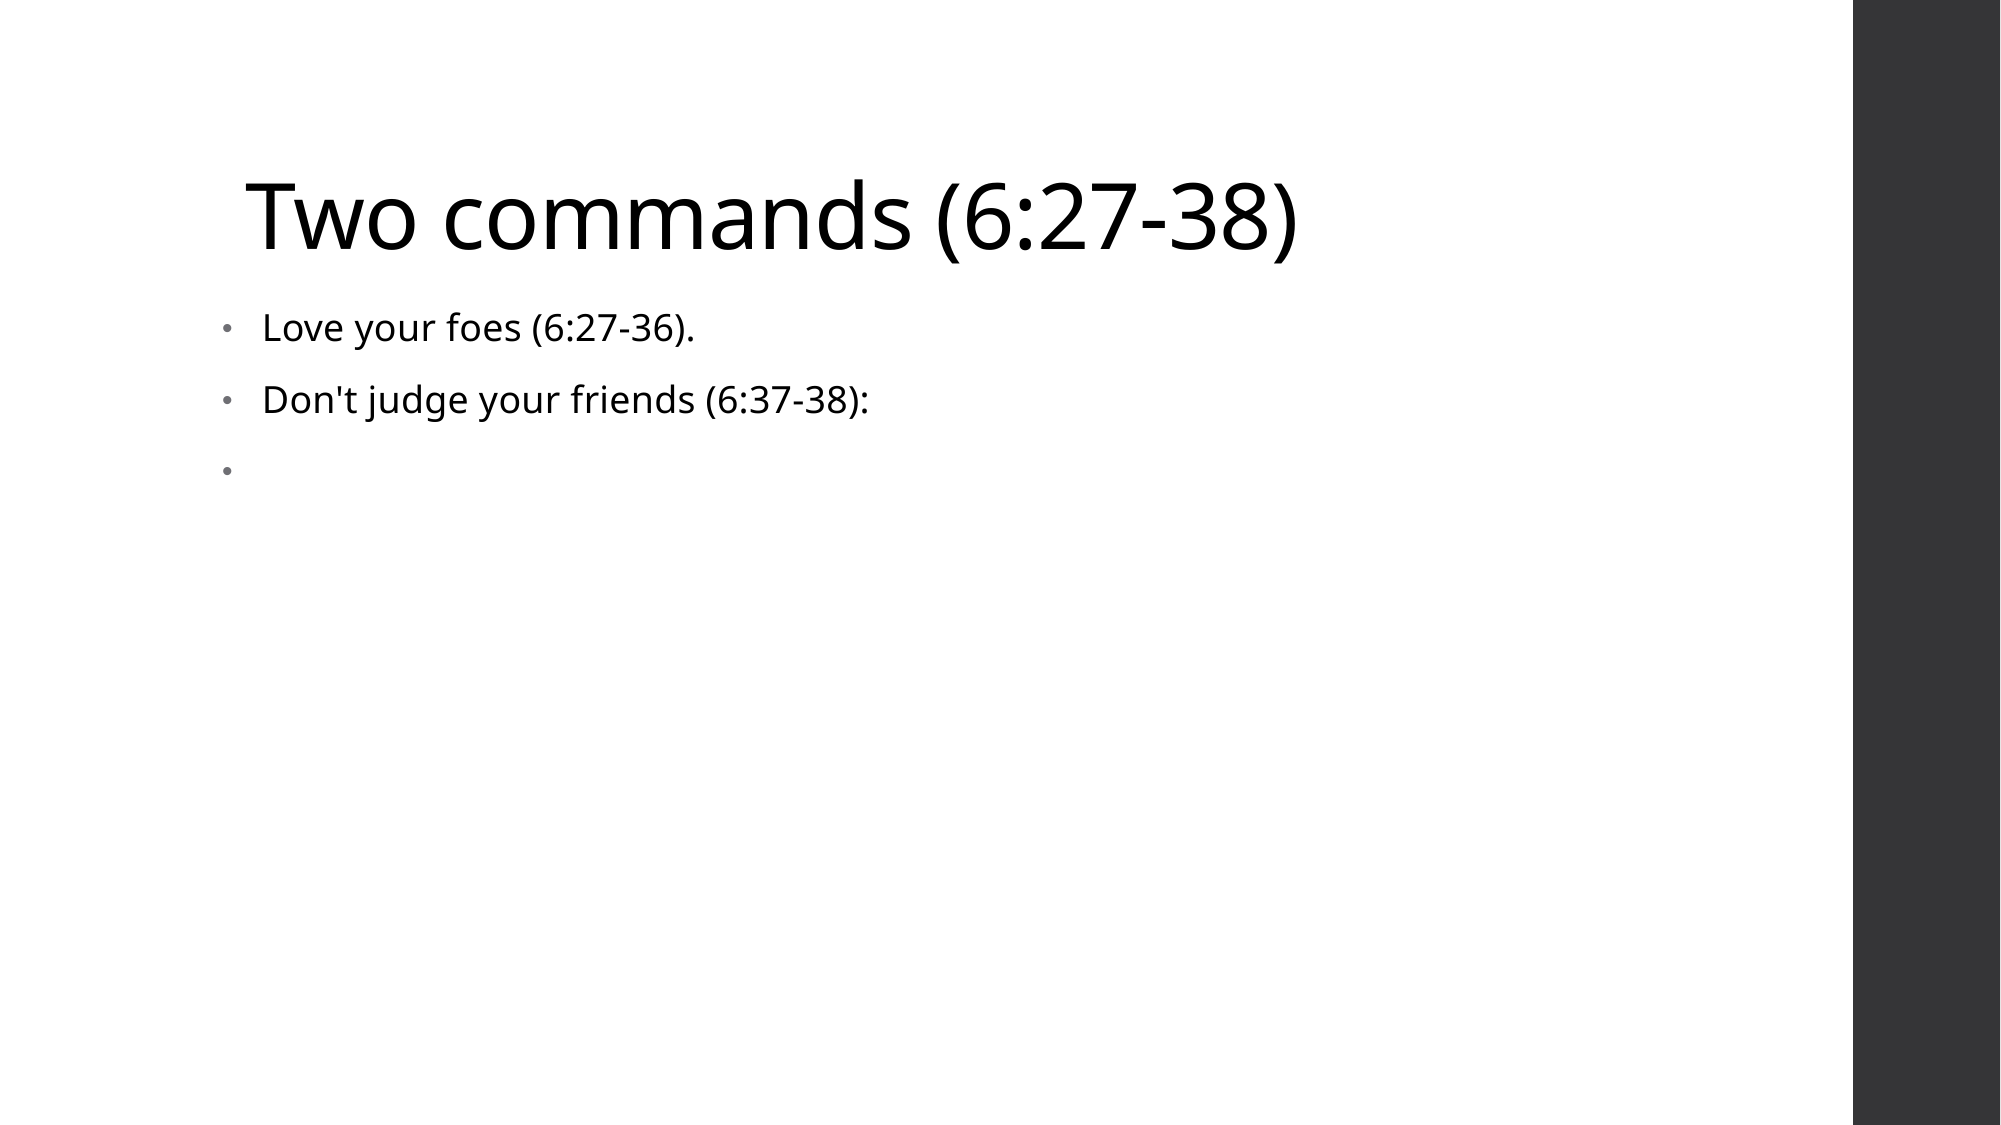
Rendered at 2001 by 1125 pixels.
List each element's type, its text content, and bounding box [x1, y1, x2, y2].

title Two commands (6:27-38) [206, 60, 1797, 278]
list Love your foes (6:27-36). Don't judge your friends (6:37-38): [206, 299, 1617, 1014]
